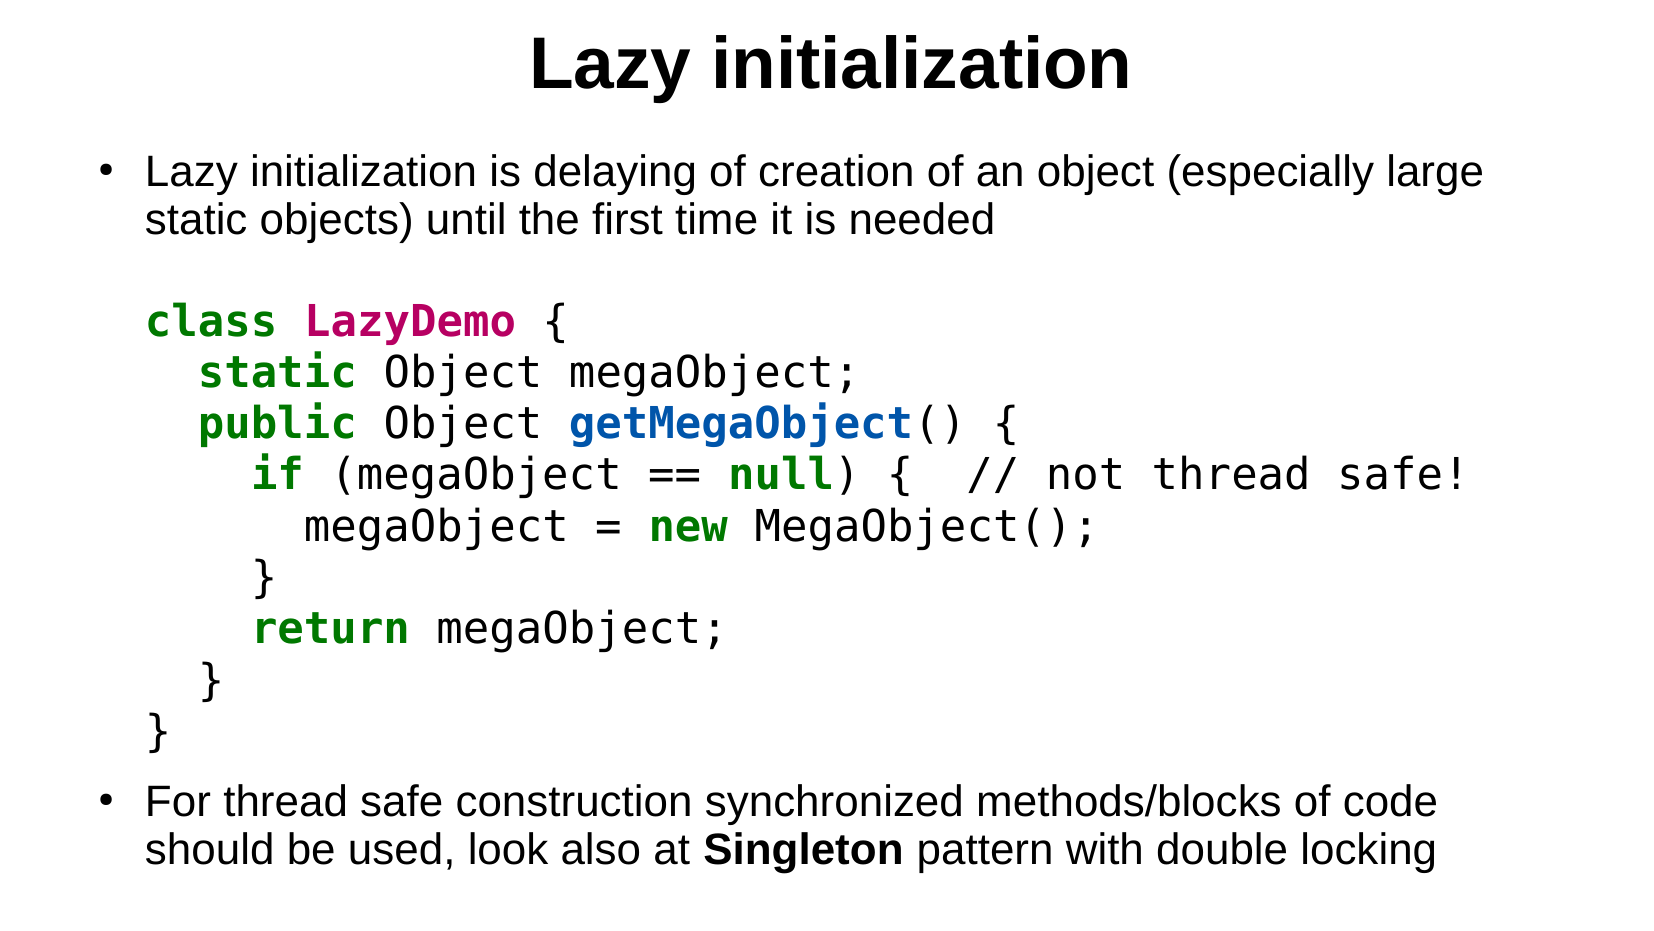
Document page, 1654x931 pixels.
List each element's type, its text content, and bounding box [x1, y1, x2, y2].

title Lazy initialization [86, 22, 1576, 105]
list Lazy initialization is delaying of creation of an object (especially large static objects) until the first time it is needed class LazyDemo { static Object megaObject; public Object getMegaObject() { if (megaObject == null) { // not thread safe! megaObject = new MegaObject(); } return megaObject; } } For thread safe construction synchronized methods/blocks of code should be used, look also at Singleton pattern with double locking [82, 146, 1538, 878]
